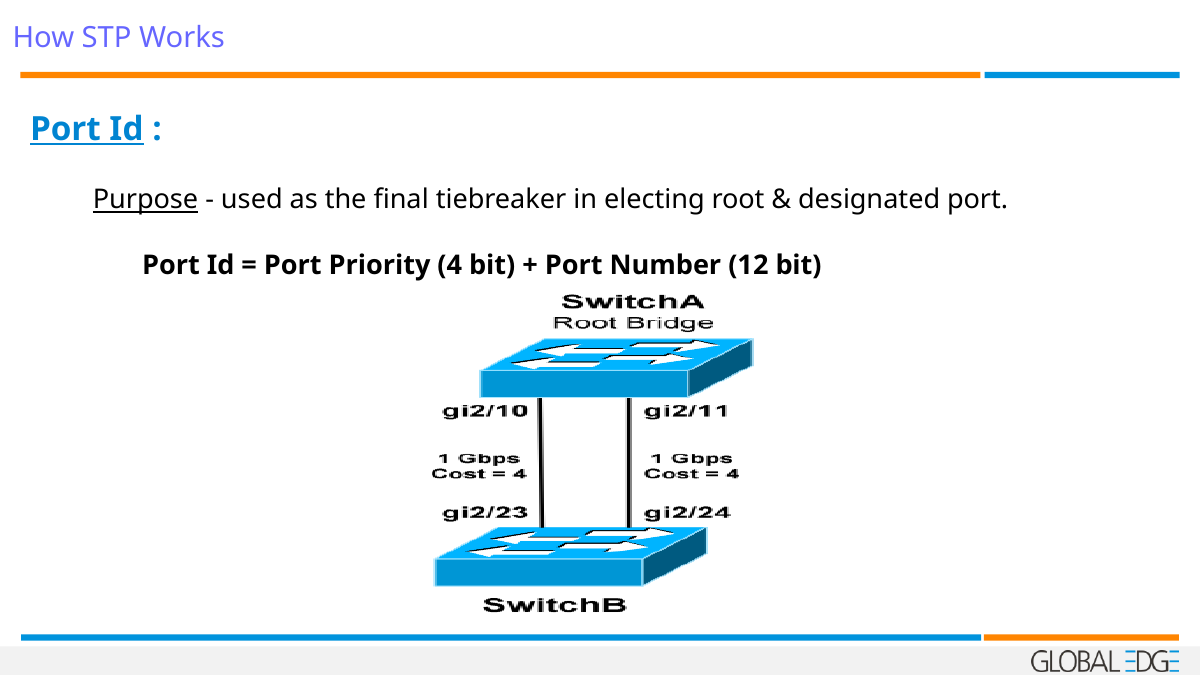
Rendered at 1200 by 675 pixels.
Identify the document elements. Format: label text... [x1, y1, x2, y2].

title How STP Works [12, 9, 1088, 63]
picture [1031, 650, 1179, 672]
picture [330, 284, 886, 625]
list Port Id : Purpose - used as the final tiebreaker in electing root & designated port. Port Id = Port Priority (4 bit) + Port Number (12 bit) [30, 104, 1171, 631]
